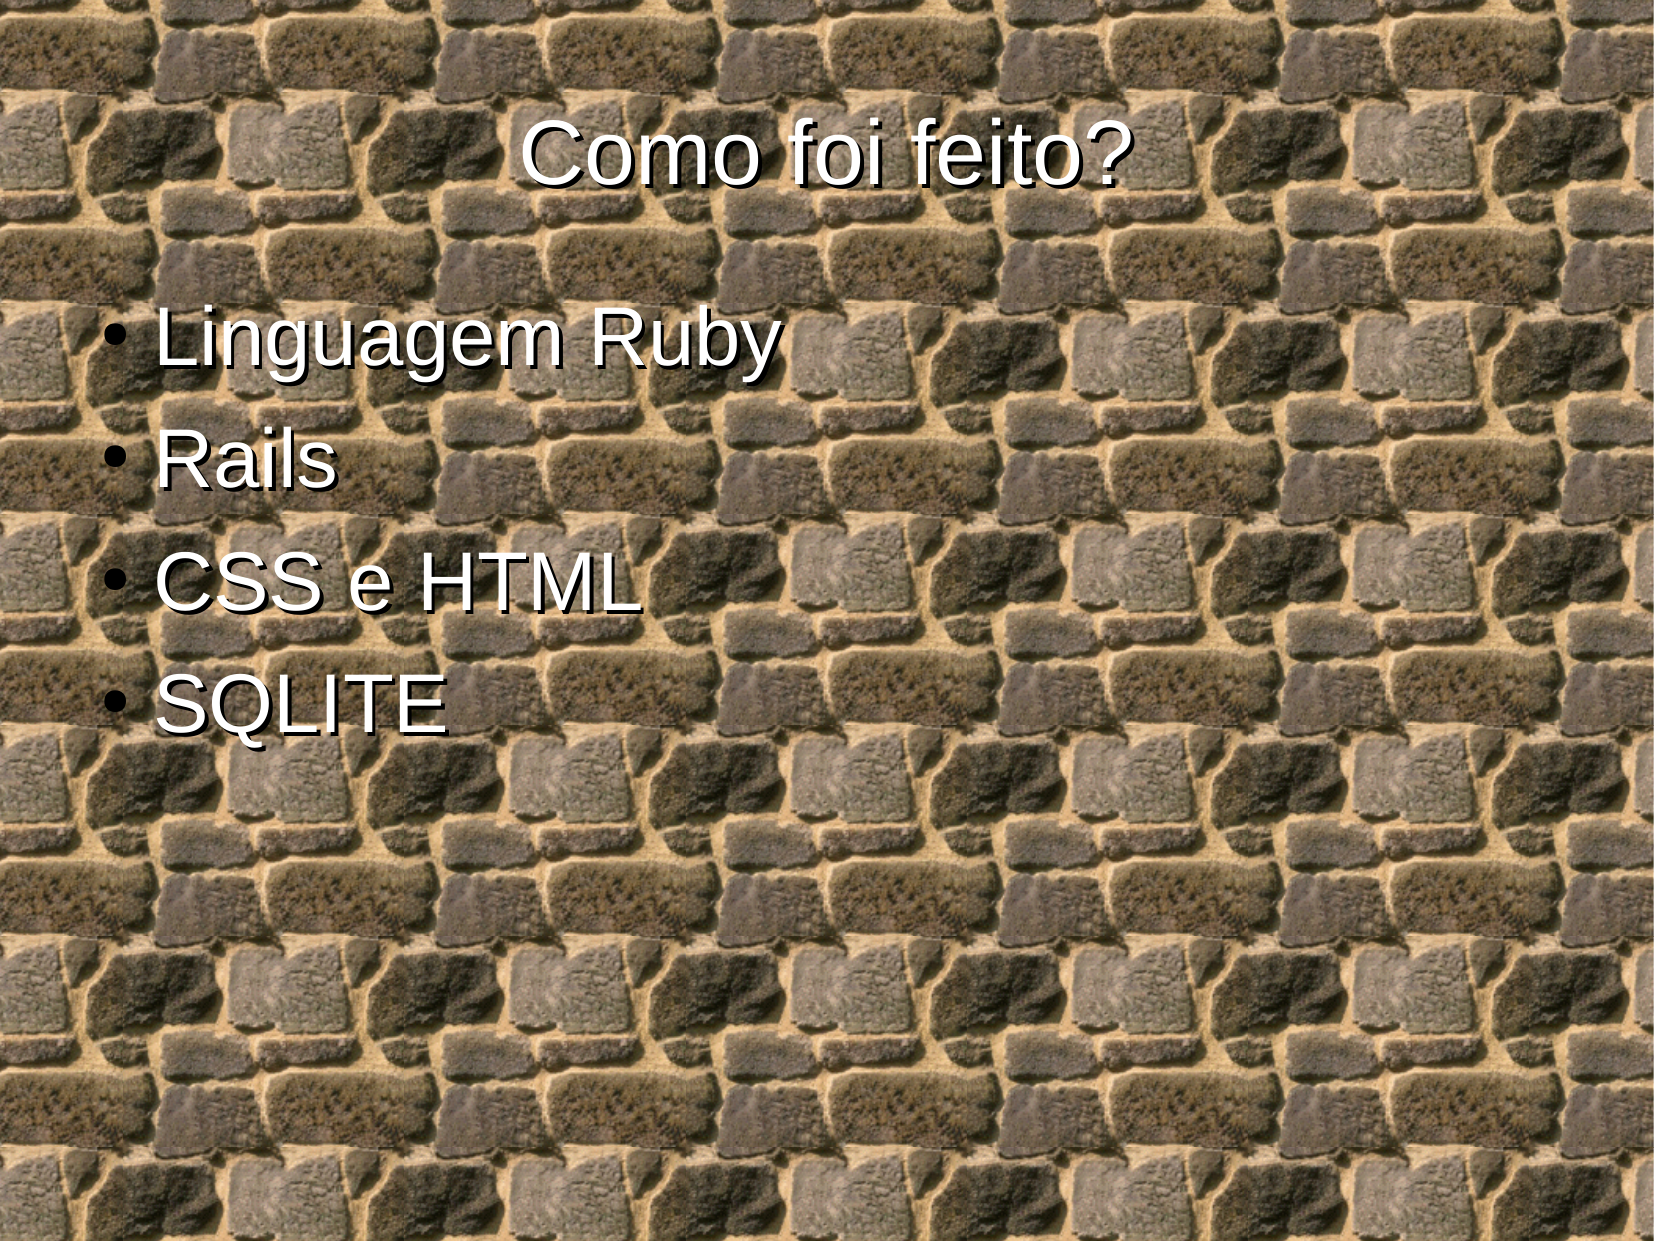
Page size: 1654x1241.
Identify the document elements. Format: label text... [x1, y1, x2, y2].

picture [0, 0, 1654, 1241]
list Linguagem Ruby Rails CSS e HTML SQLITE [82, 290, 1571, 1010]
title Como foi feito? [82, 49, 1571, 257]
